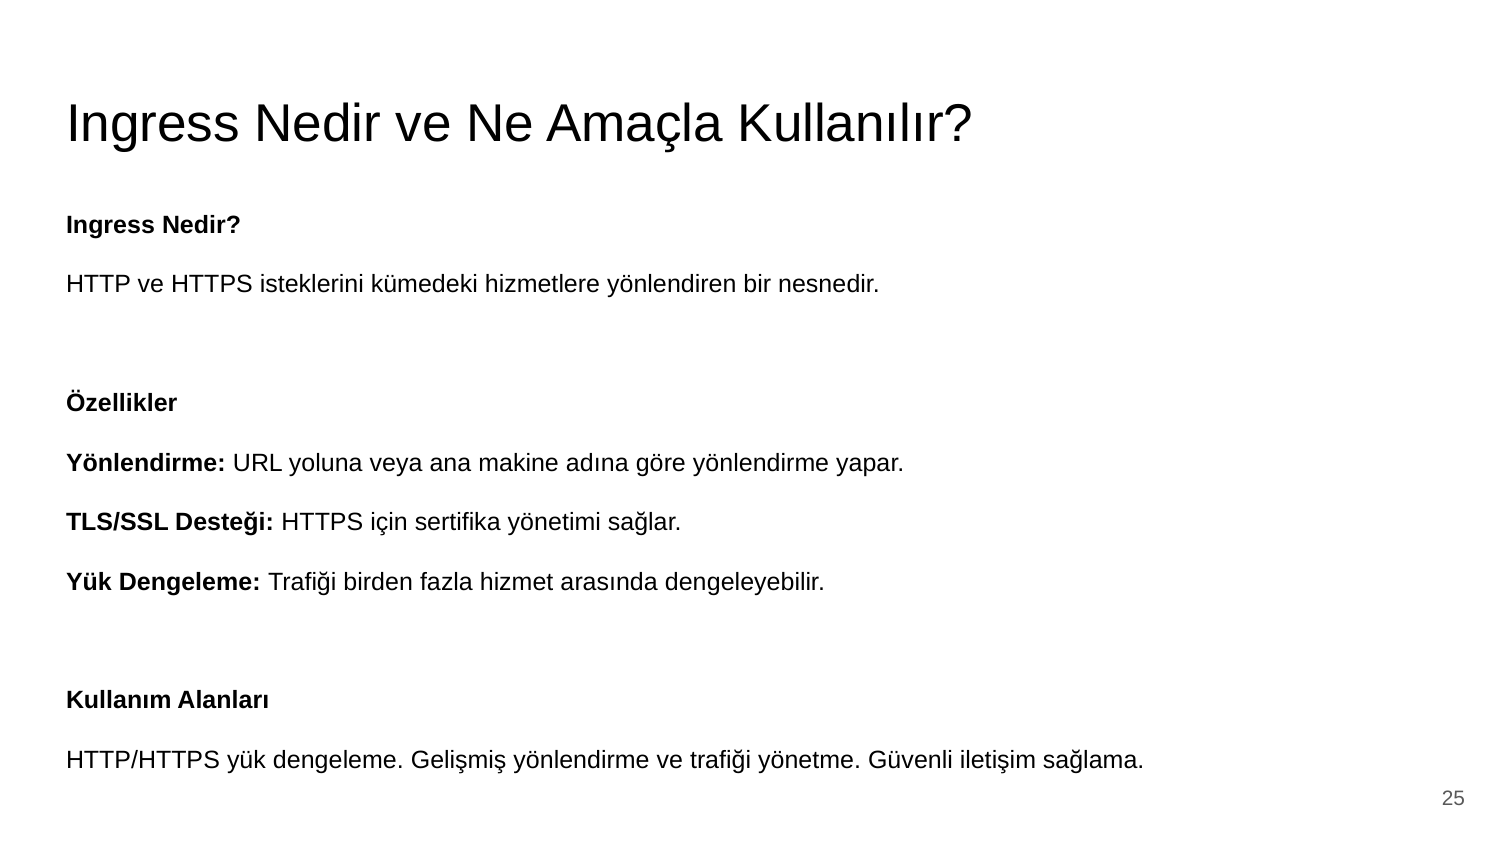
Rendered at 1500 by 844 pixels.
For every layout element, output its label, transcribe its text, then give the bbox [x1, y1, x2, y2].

list Ingress Nedir? HTTP ve HTTPS isteklerini kümedeki hizmetlere yönlendiren bir nesnedir. Özellikler Yönlendirme: URL yoluna veya ana makine adına göre yönlendirme yapar. TLS/SSL Desteği: HTTPS için sertifika yönetimi sağlar. Yük Dengeleme: Trafiği birden fazla hizmet arasında dengeleyebilir. Kullanım Alanları HTTP/HTTPS yük dengeleme. Gelişmiş yönlendirme ve trafiği yönetme. Güvenli iletişim sağlama. [51, 189, 1449, 750]
title Ingress Nedir ve Ne Amaçla Kullanılır? [51, 72, 1449, 167]
slide_number <number> [1389, 764, 1480, 830]
